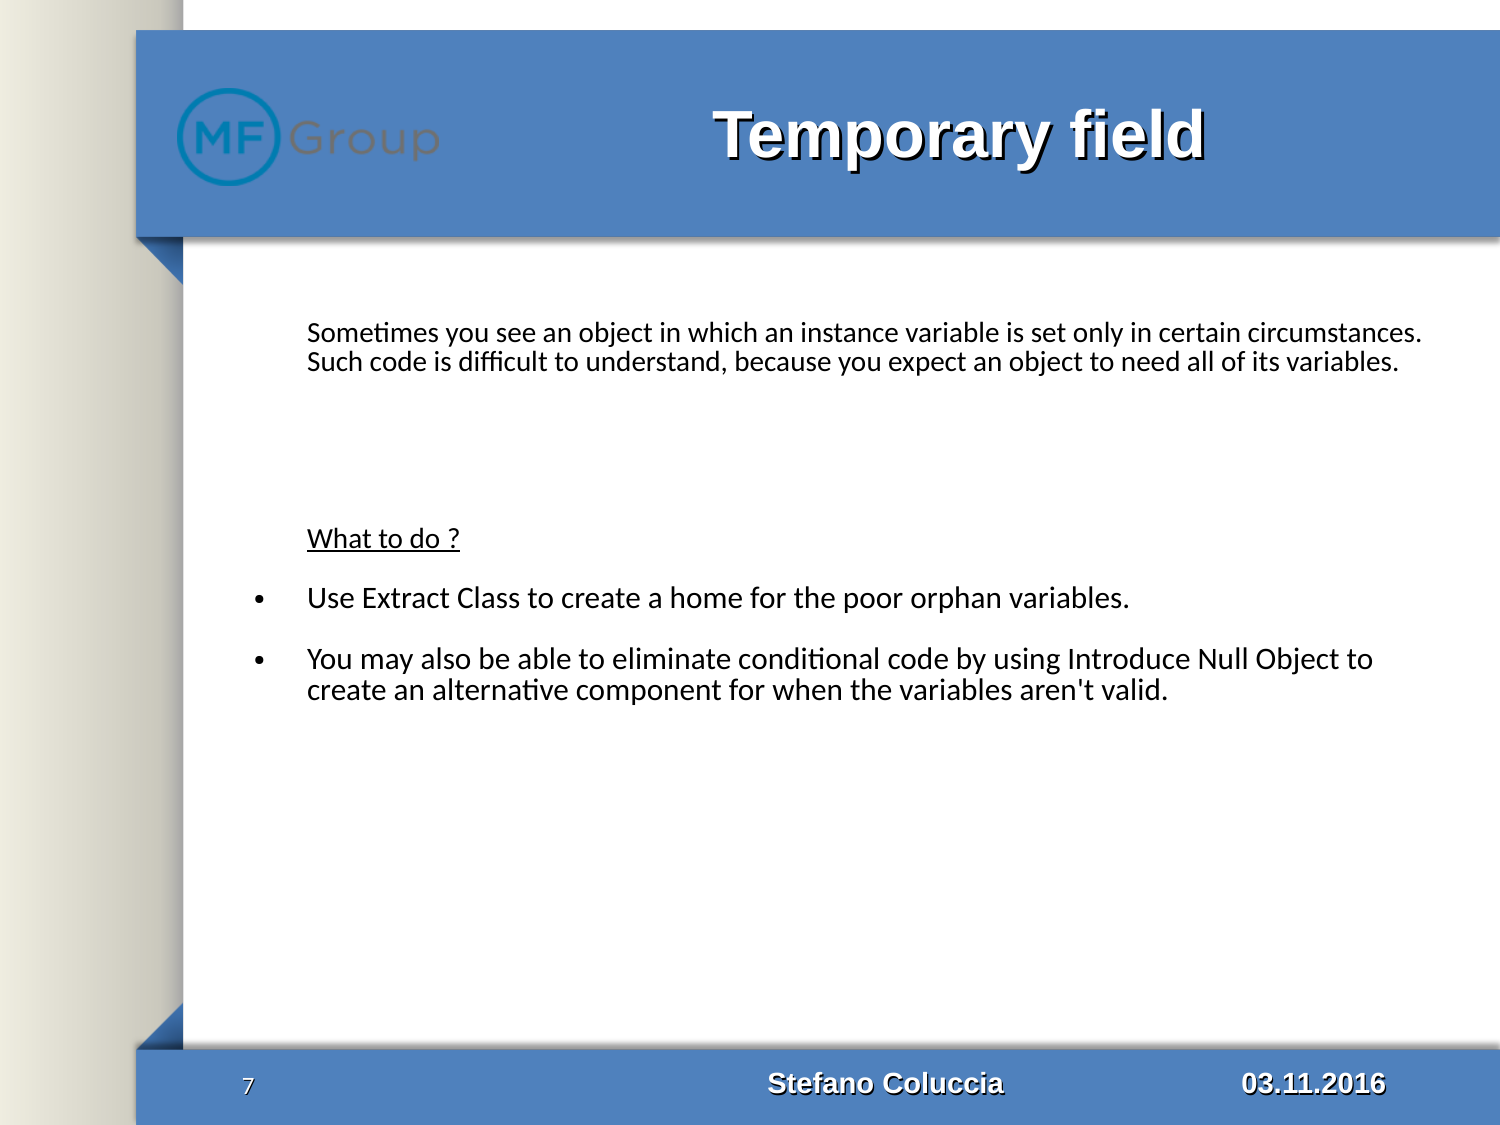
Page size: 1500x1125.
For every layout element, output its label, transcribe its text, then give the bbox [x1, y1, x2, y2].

title 03.11.2016 [1151, 1062, 1477, 1105]
title Stefano Coluccia [738, 1062, 1034, 1105]
list Sometimes you see an object in which an instance variable is set only in certain circumstances. Such code is difficult to understand, because you expect an object to need all of its variables. What to do ? Use Extract Class to create a home for the poor orphan variables. You may also be able to eliminate conditional code by using Introduce Null Object to create an alternative component for when the variables aren't valid. [236, 261, 1453, 975]
title Temporary field [472, 57, 1447, 211]
picture [0, 0, 1500, 1125]
